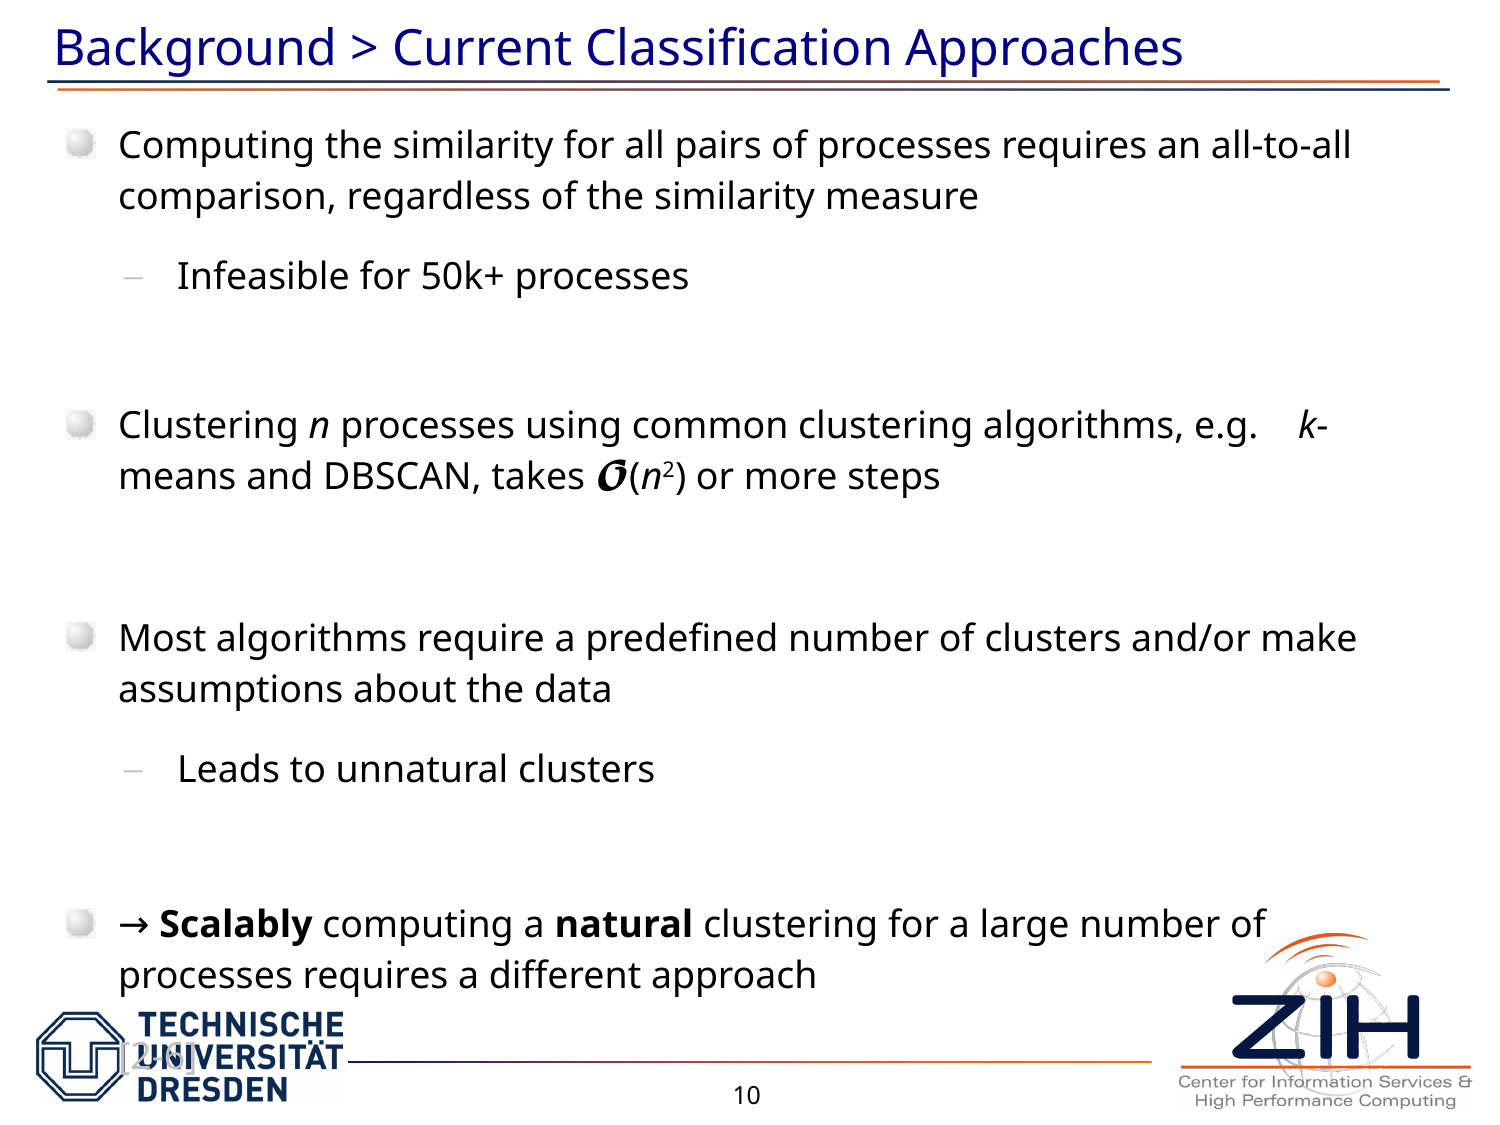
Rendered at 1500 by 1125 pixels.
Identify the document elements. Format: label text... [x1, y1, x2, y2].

list Computing the similarity for all pairs of processes requires an all-to-all comparison, regardless of the similarity measure Infeasible for 50k+ processes Clustering n processes using common clustering algorithms, e.g. k-means and DBSCAN, takes 𝓞(n2) or more steps Most algorithms require a predefined number of clusters and/or make assumptions about the data Leads to unnatural clusters → Scalably computing a natural clustering for a large number of processes requires a different approach [2-6] [29, 118, 1418, 983]
picture [35, 1011, 343, 1102]
picture [47, 80, 1450, 91]
title Background > Current Classification Approaches [53, 12, 1486, 81]
picture [1178, 933, 1473, 1110]
